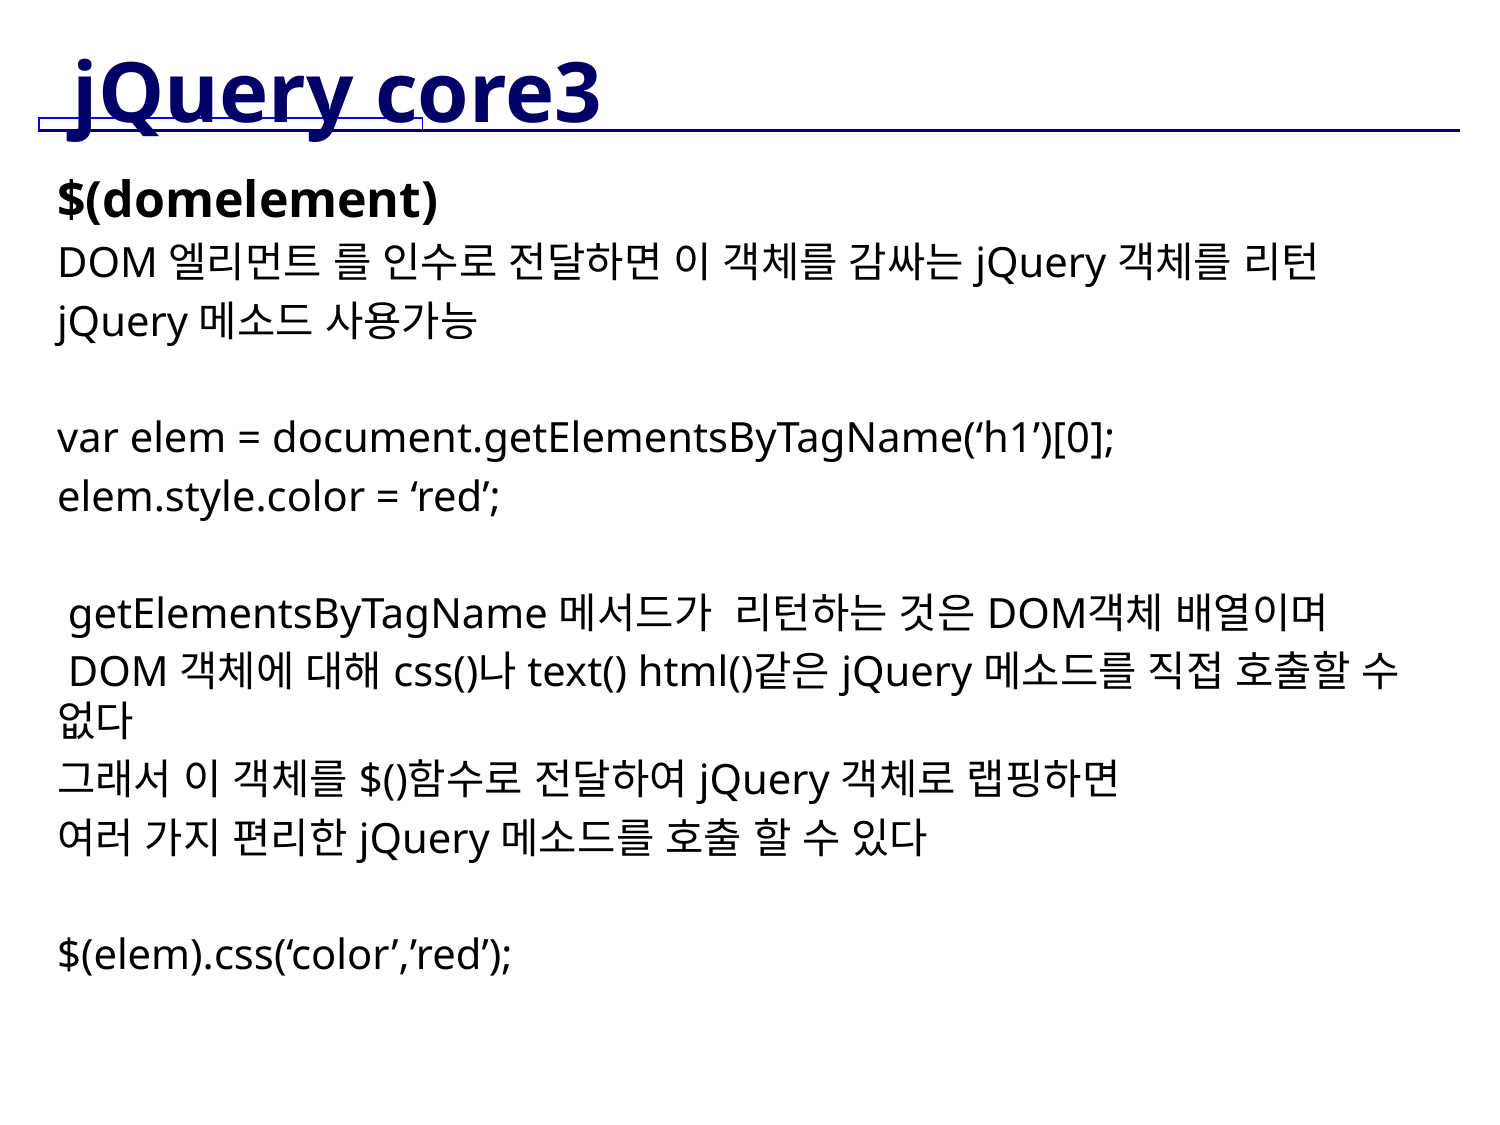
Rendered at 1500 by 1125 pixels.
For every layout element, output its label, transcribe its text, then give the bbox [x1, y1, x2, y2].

list $(domelement) DOM 엘리먼트 를 인수로 전달하면 이 객체를 감싸는 jQuery 객체를 리턴 jQuery 메소드 사용가능 var elem = document.getElementsByTagName(‘h1’)[0]; elem.style.color = ‘red’; getElementsByTagName 메서드가 리턴하는 것은 DOM객체 배열이며 DOM 객체에 대해 css()나 text() html()같은 jQuery 메소드를 직접 호출할 수 없다 그래서 이 객체를 $()함수로 전달하여 jQuery 객체로 랩핑하면 여러 가지 편리한 jQuery 메소드를 호출 할 수 있다 $(elem).css(‘color’,’red’); [42, 160, 1457, 1050]
title jQuery core3 [58, 31, 1077, 110]
